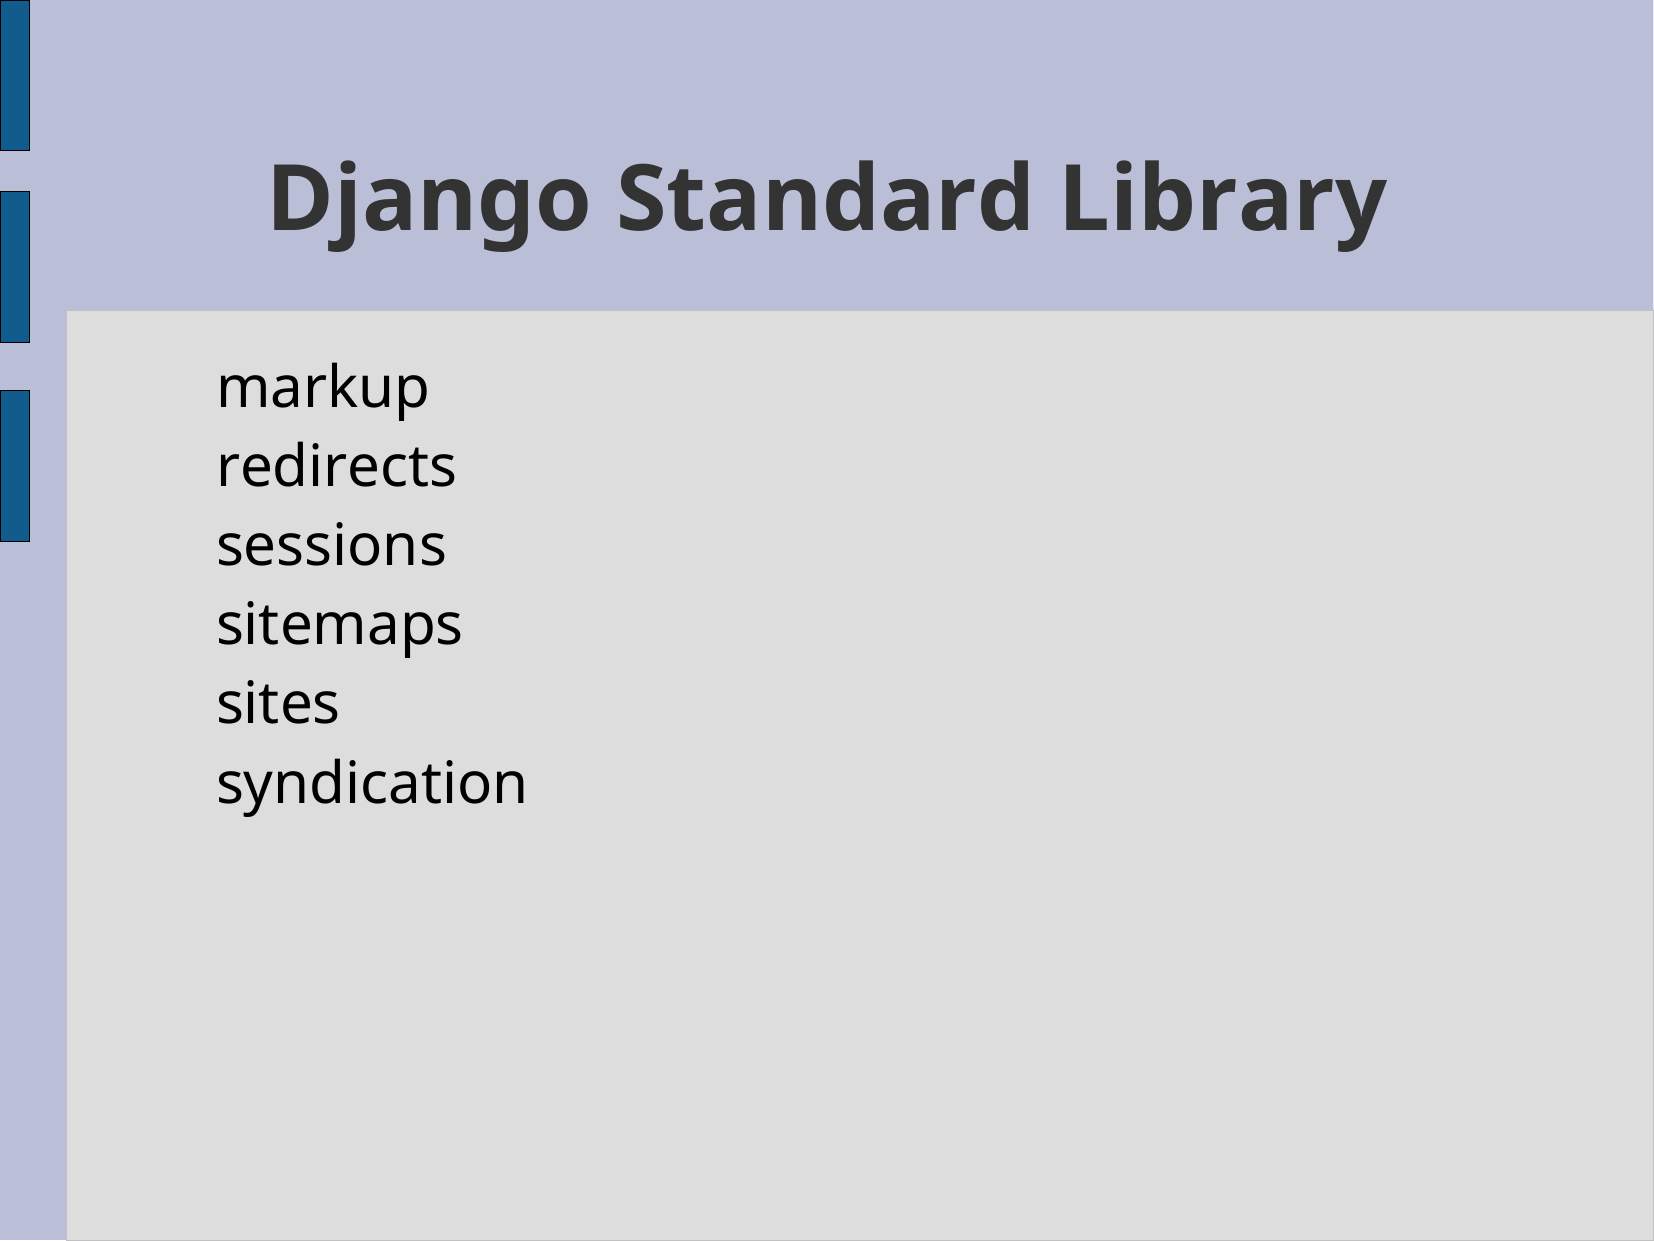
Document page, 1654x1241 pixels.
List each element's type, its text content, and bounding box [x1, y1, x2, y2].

title Django Standard Library [121, 98, 1534, 291]
list markup redirects sessions sitemaps sites syndication [121, 344, 1534, 1112]
